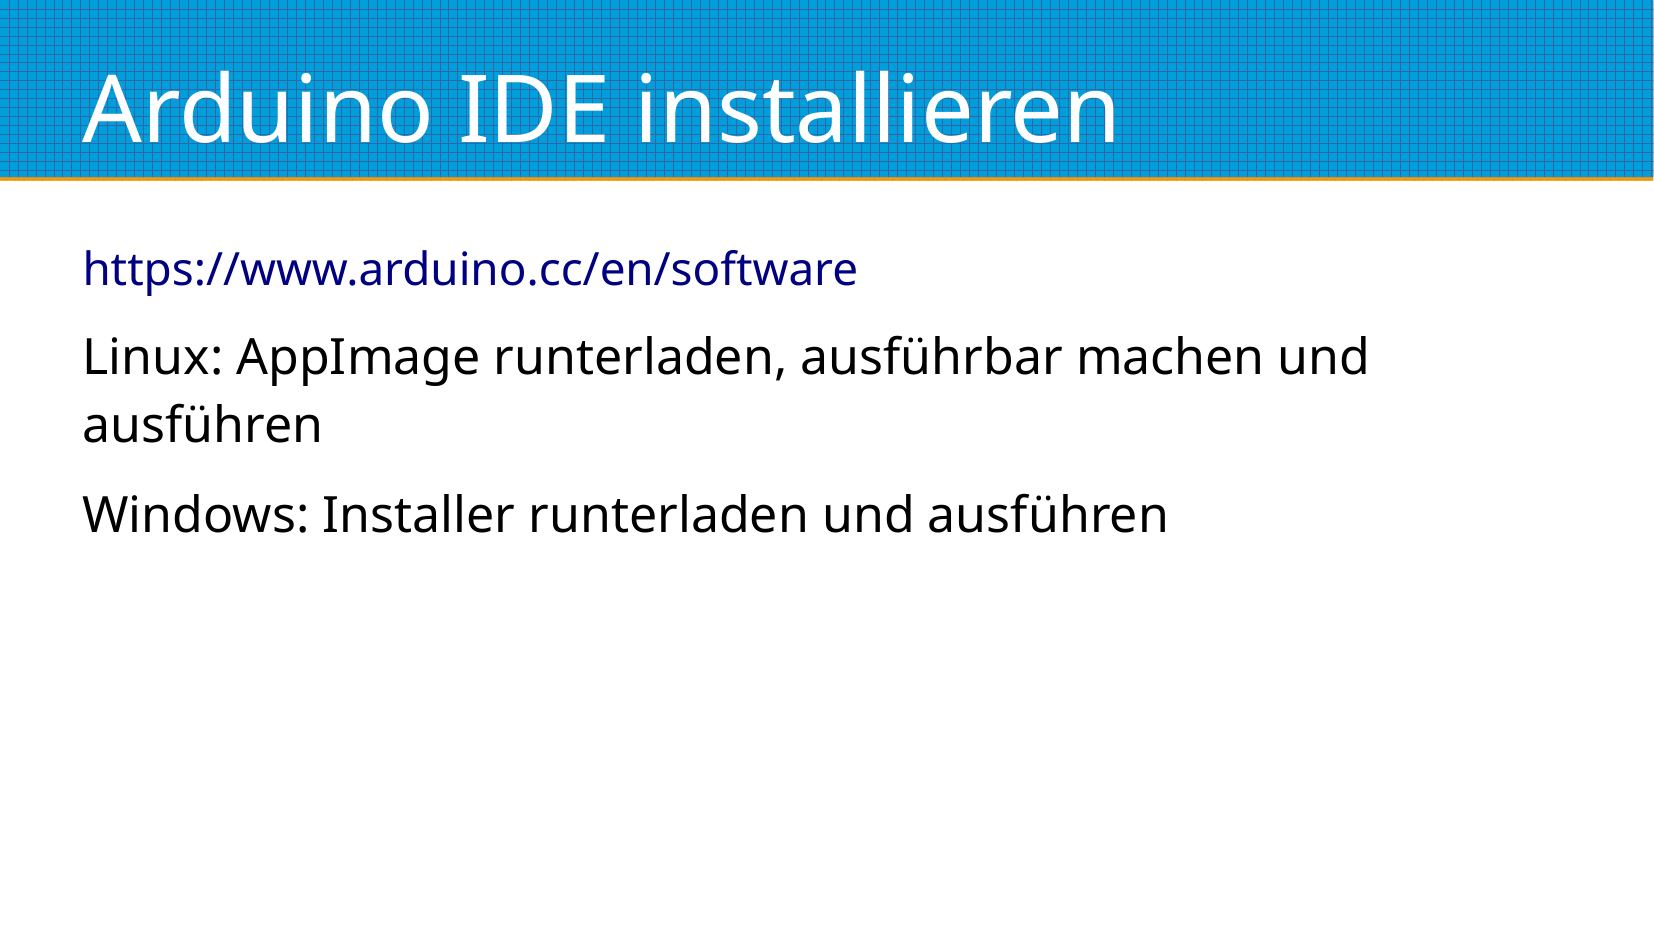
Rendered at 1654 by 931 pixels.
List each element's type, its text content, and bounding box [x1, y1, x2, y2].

title Arduino IDE installieren [82, 14, 1571, 171]
list https://www.arduino.cc/en/software Linux: AppImage runterladen, ausführbar machen und ausführen Windows: Installer runterladen und ausführen [82, 236, 1563, 811]
